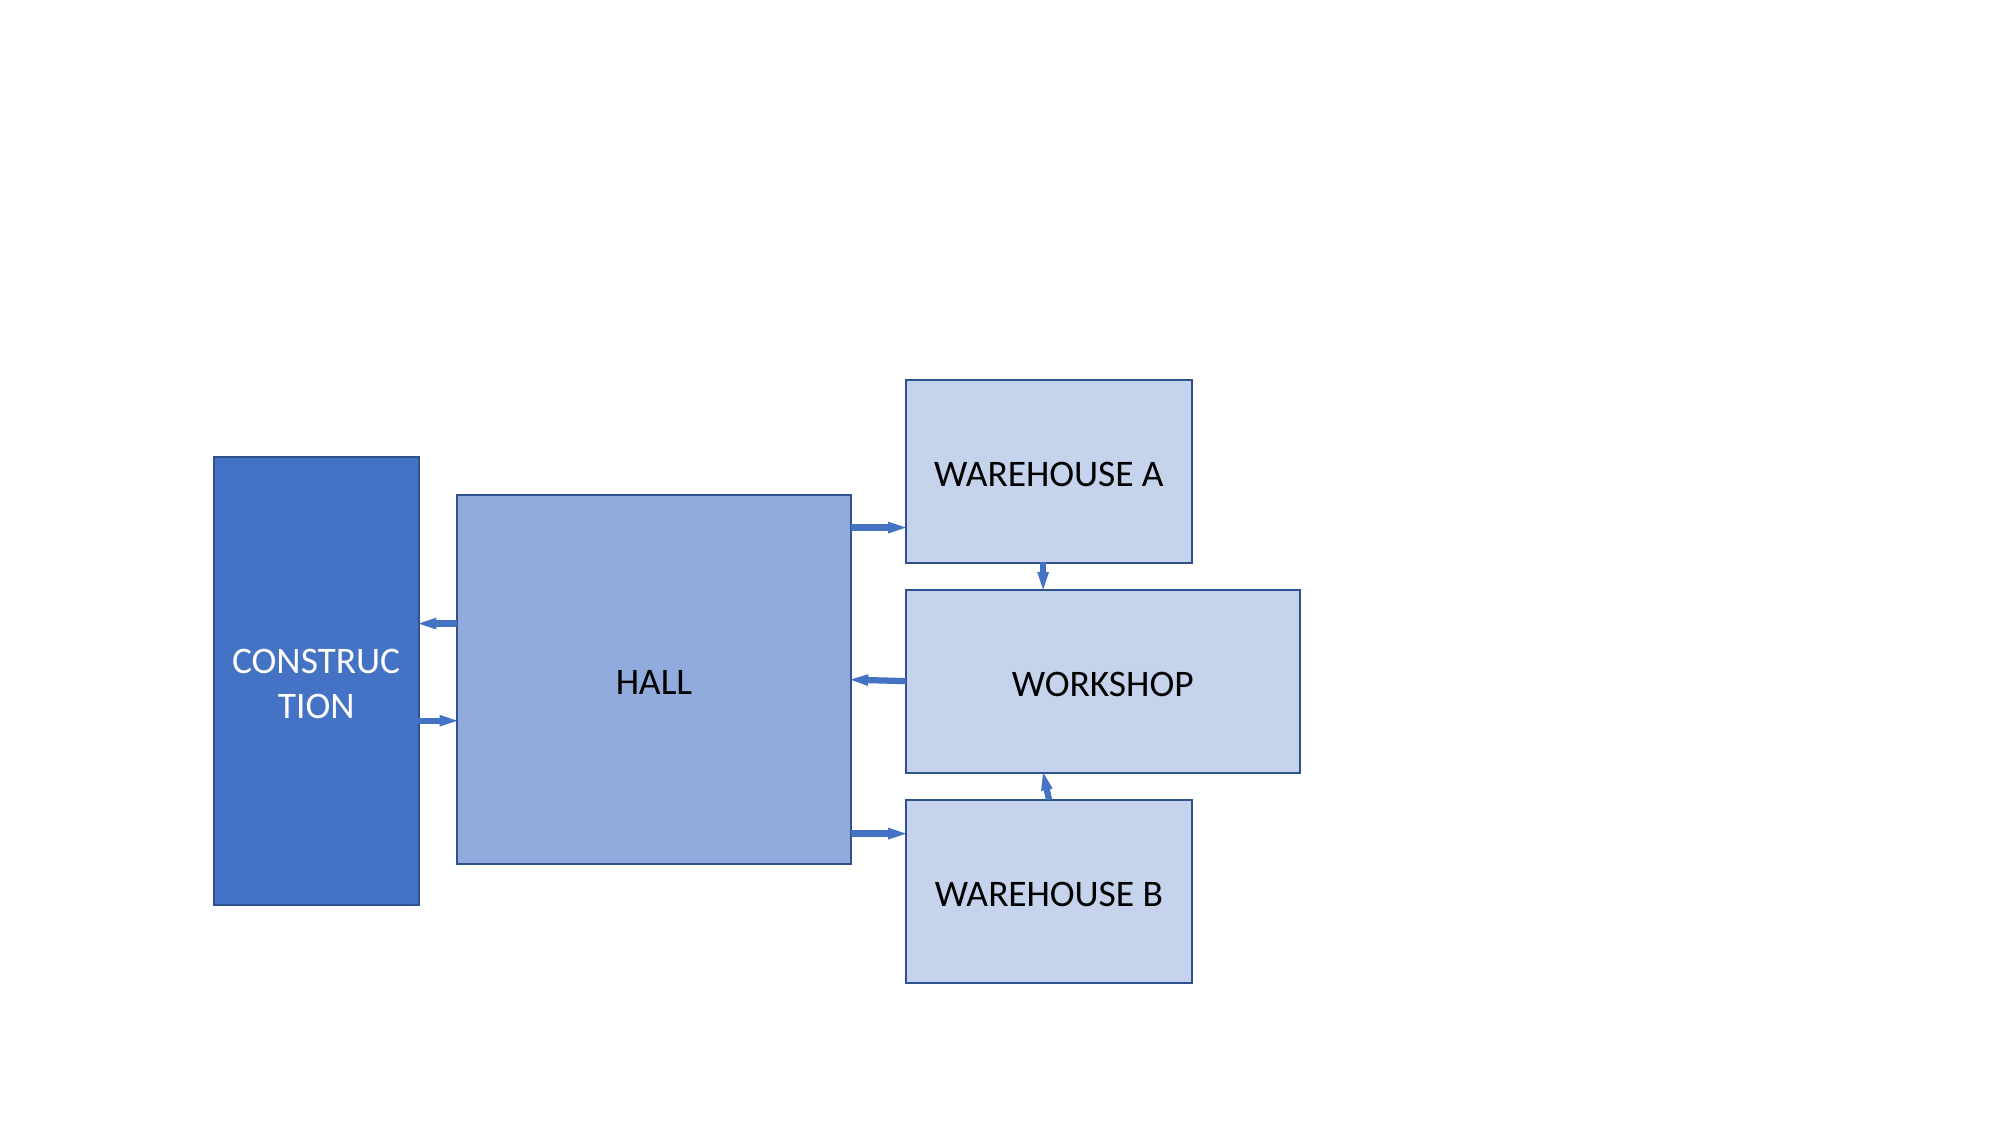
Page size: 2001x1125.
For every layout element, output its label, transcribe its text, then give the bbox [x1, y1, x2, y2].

text_box WAREHOUSE A [906, 380, 1192, 563]
text_box CONSTRUCTION [214, 457, 419, 905]
text_box WORKSHOP [906, 590, 1300, 773]
text_box HALL [457, 495, 851, 864]
text_box WAREHOUSE B [906, 800, 1192, 983]
